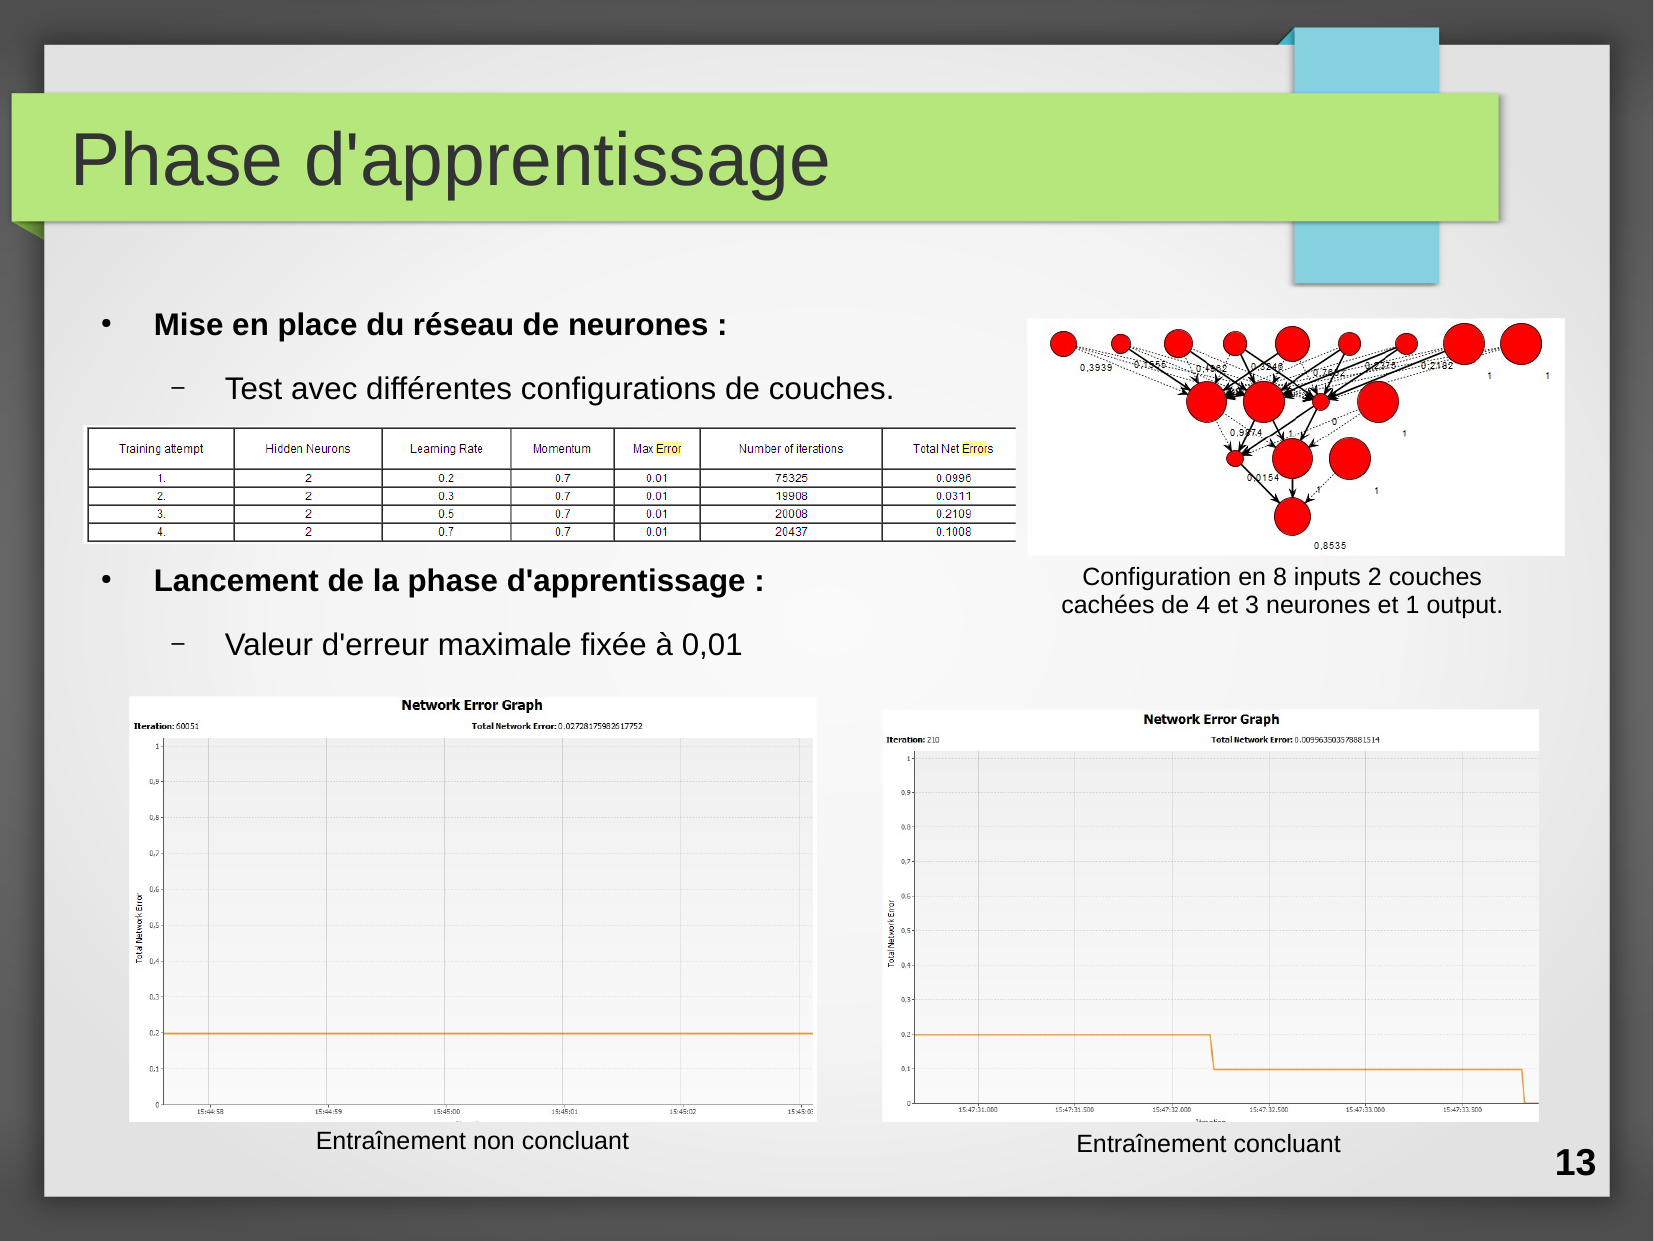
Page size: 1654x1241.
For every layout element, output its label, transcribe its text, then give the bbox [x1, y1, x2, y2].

title Phase d'apprentissage [70, 106, 1229, 213]
text_box Configuration en 8 inputs 2 couches cachées de 4 et 3 neurones et 1 output. [1027, 555, 1539, 626]
list Mise en place du réseau de neurones : Test avec différentes configurations de couches. Lancement de la phase d'apprentissage : Valeur d'erreur maximale fixée à 0,01 [83, 307, 1539, 743]
text_box Entraînement concluant [882, 1122, 1536, 1165]
text_box Entraînement non concluant [129, 1119, 817, 1163]
text_box <numéro> [1540, 1133, 1654, 1205]
picture [0, 0, 1654, 1241]
